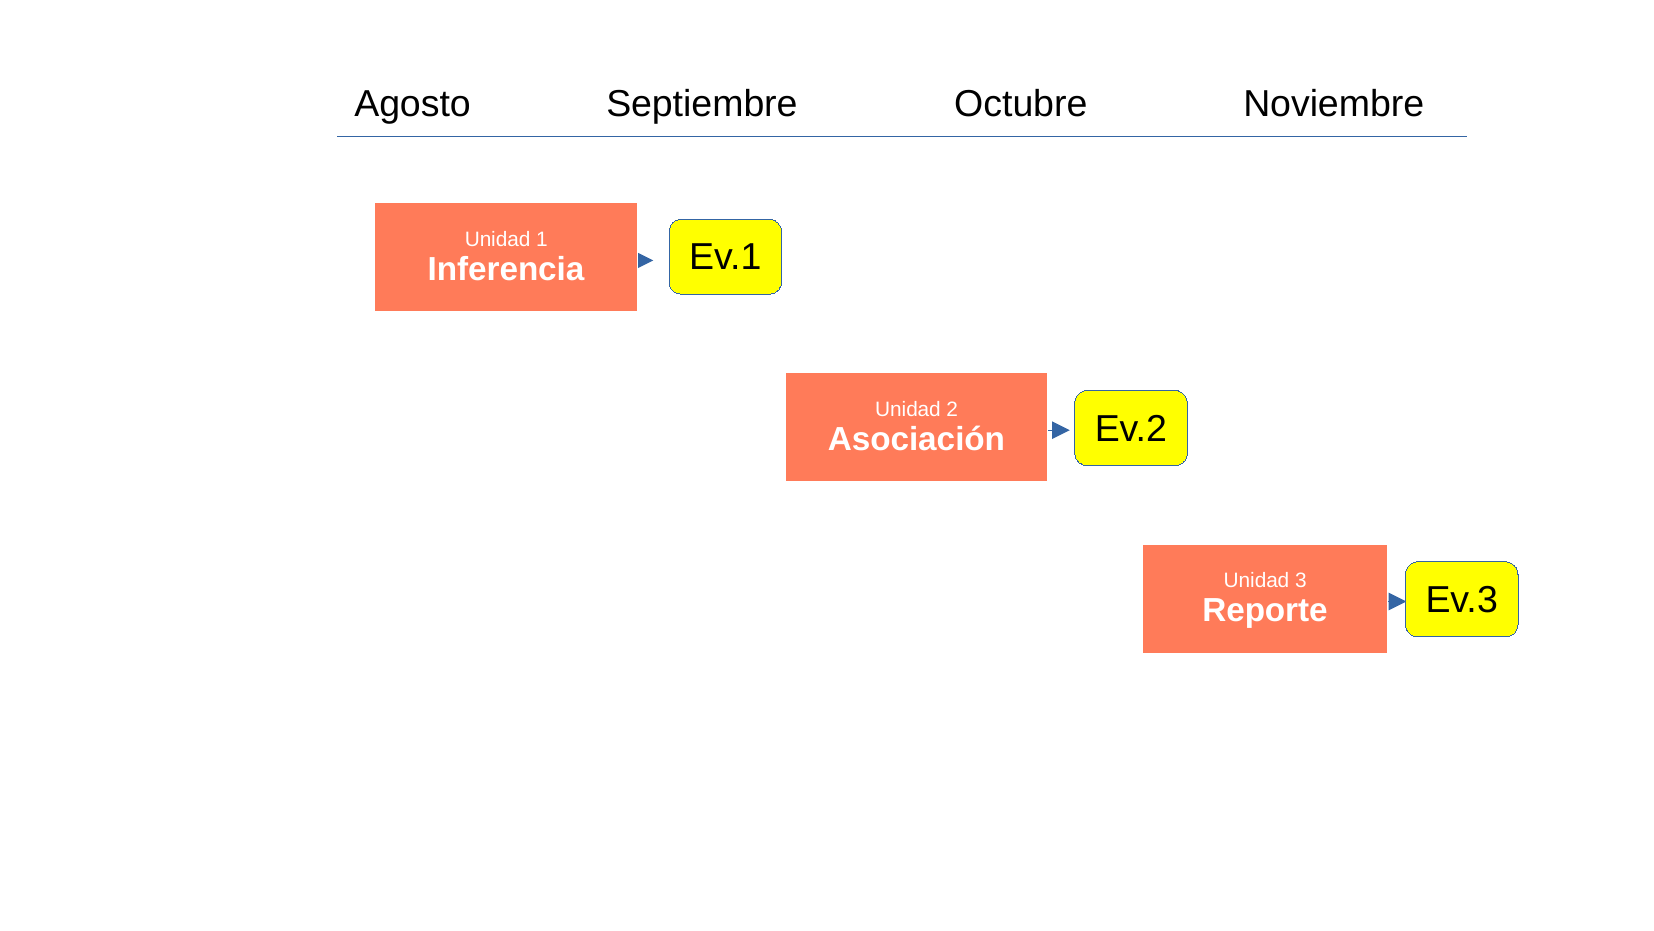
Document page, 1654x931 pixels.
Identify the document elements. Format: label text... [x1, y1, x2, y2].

text_box Unidad 2 Asociación [785, 372, 1048, 482]
text_box Octubre [908, 75, 1134, 132]
text_box Unidad 1 Inferencia [374, 202, 638, 312]
text_box Unidad 3 Reporte [1142, 544, 1388, 654]
text_box Ev.1 [669, 219, 782, 295]
text_box Ev.3 [1405, 561, 1519, 637]
text_box Septiembre [589, 75, 815, 132]
text_box Ev.2 [1074, 390, 1188, 466]
text_box Agosto [300, 75, 526, 132]
text_box Noviembre [1221, 75, 1447, 132]
